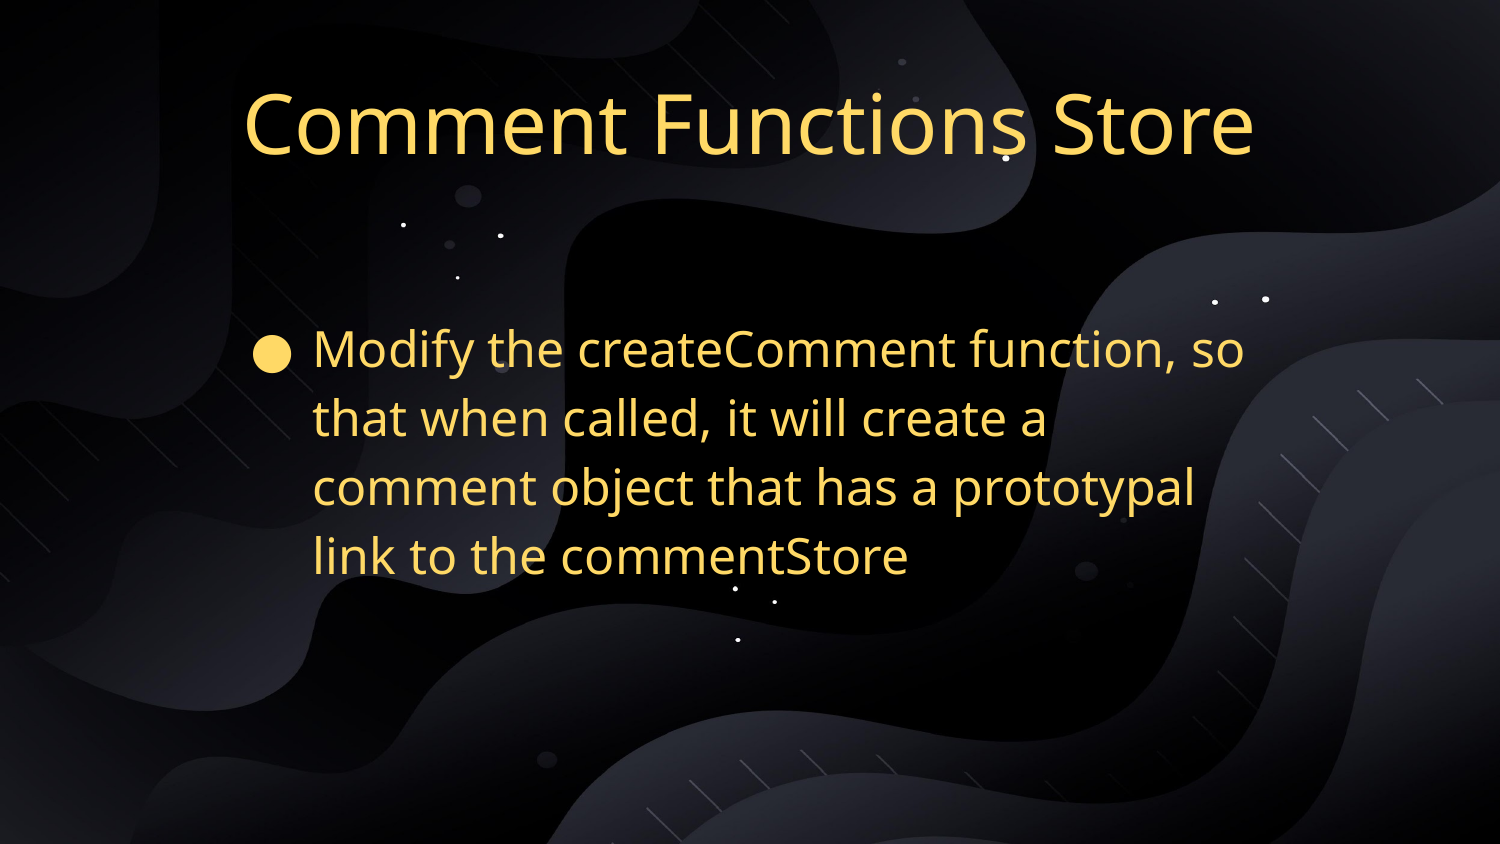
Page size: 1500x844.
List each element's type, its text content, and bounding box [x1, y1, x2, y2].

title Comment Functions Store [164, 73, 1336, 168]
list Modify the createComment function, so that when called, it will create a comment object that has a prototypal link to the commentStore [230, 304, 1270, 603]
picture [0, 0, 1500, 844]
